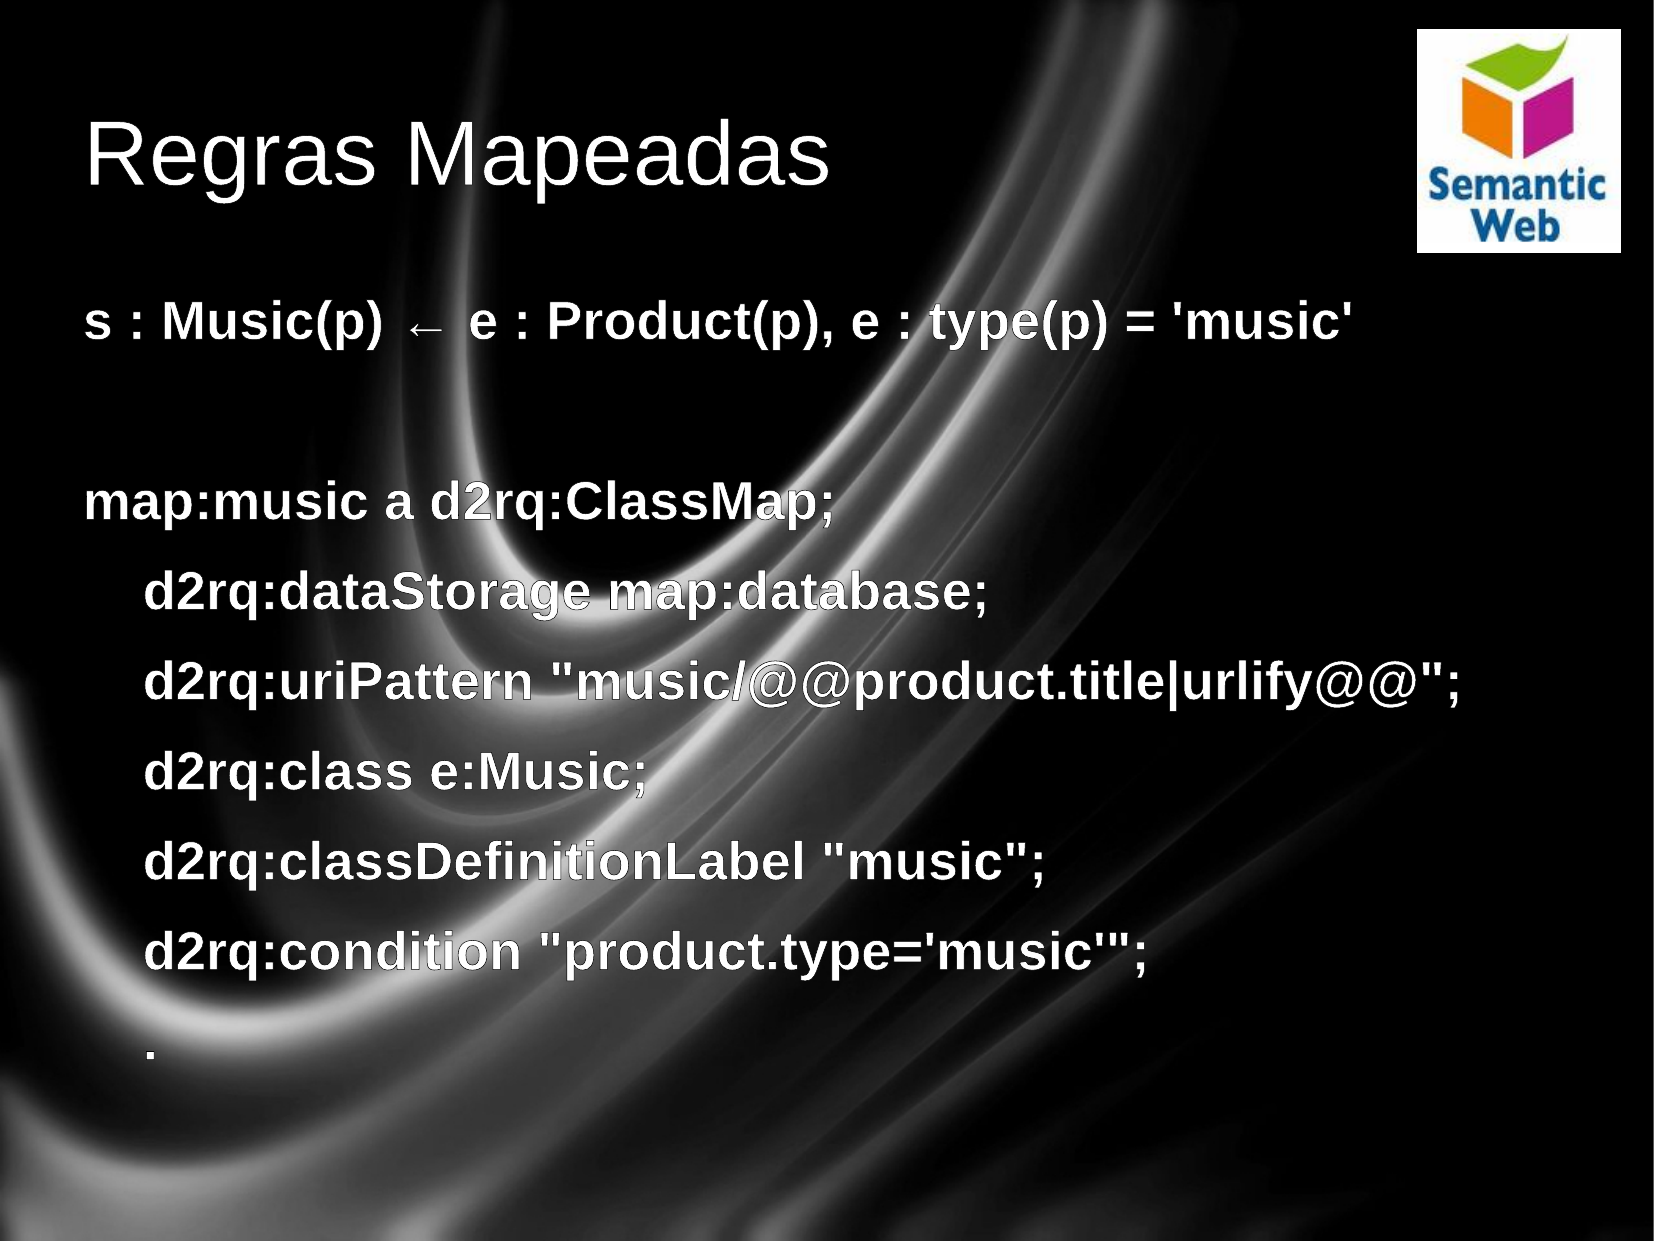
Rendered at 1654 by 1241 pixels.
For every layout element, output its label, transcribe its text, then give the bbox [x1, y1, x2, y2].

title Regras Mapeadas [82, 49, 1359, 257]
list s : Music(p) ← e : Product(p), e : type(p) = 'music' map:music a d2rq:ClassMap; d2rq:dataStorage map:database; d2rq:uriPattern "music/@@product.title|urlify@@"; d2rq:class e:Music; d2rq:classDefinitionLabel "music"; d2rq:condition "product.type='music'"; . [82, 290, 1571, 1109]
picture [0, 0, 1654, 1241]
